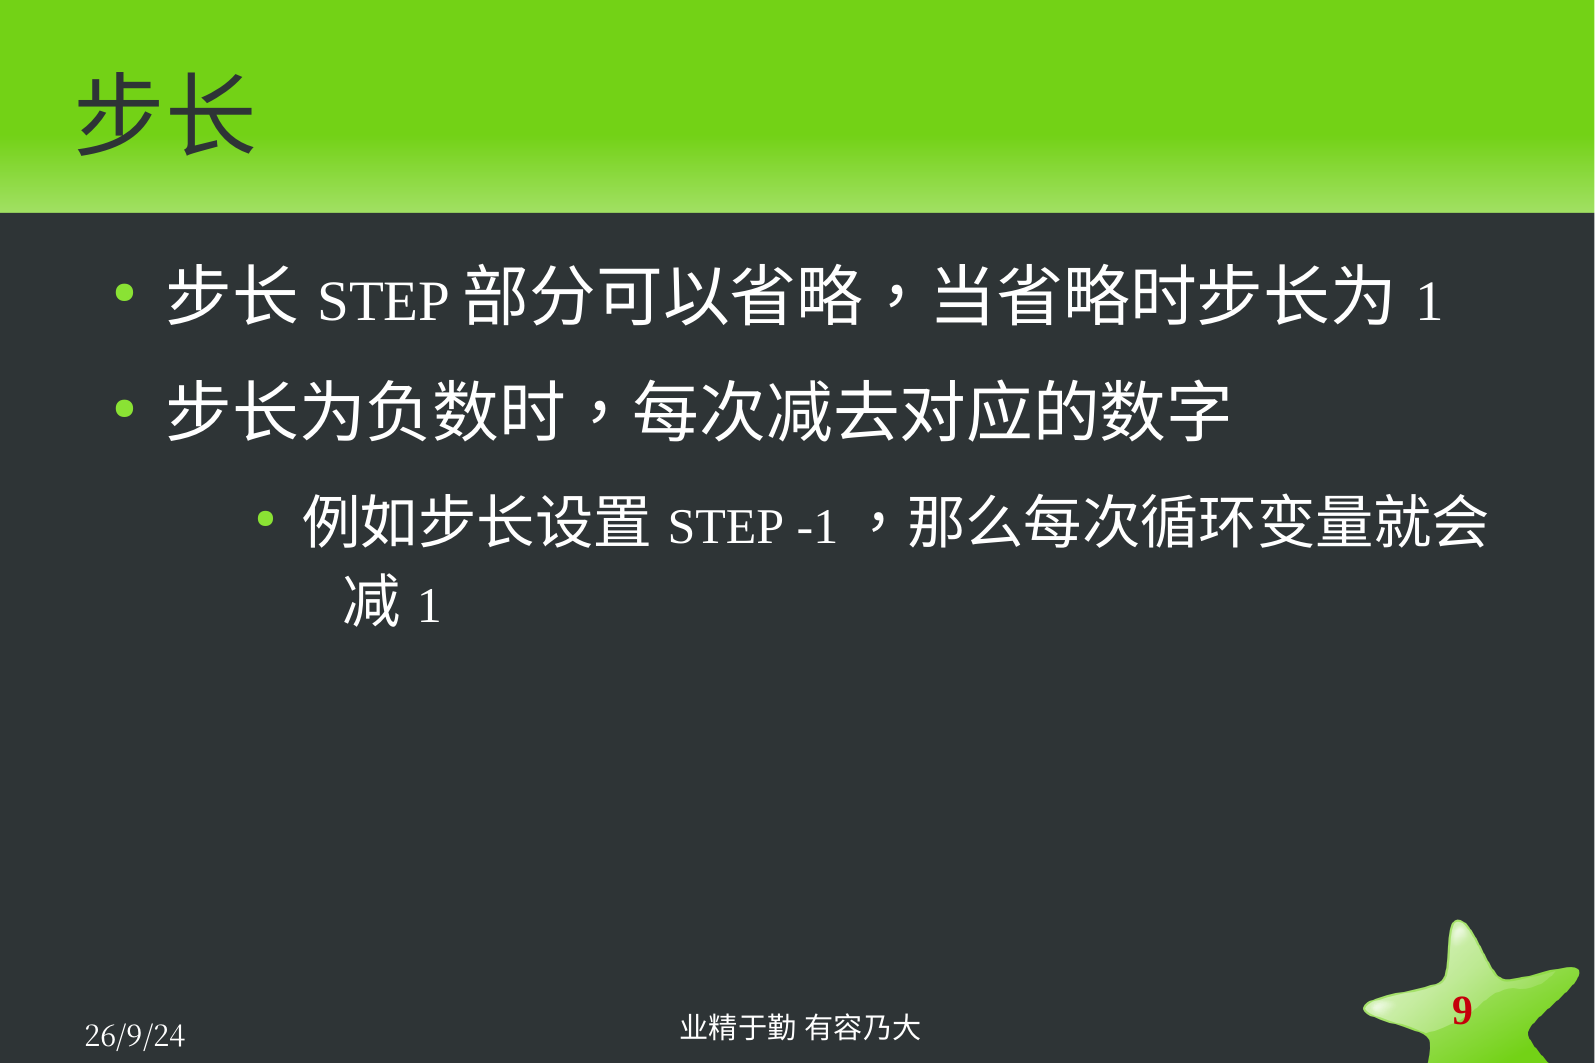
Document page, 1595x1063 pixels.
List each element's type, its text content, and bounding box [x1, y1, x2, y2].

list 步长STEP部分可以省略，当省略时步长为1 步长为负数时，每次减去对应的数字 例如步长设置STEP -1，那么每次循环变量就会减1 [79, 248, 1515, 951]
picture [0, 0, 1595, 1063]
title 步长 [74, 25, 1510, 203]
